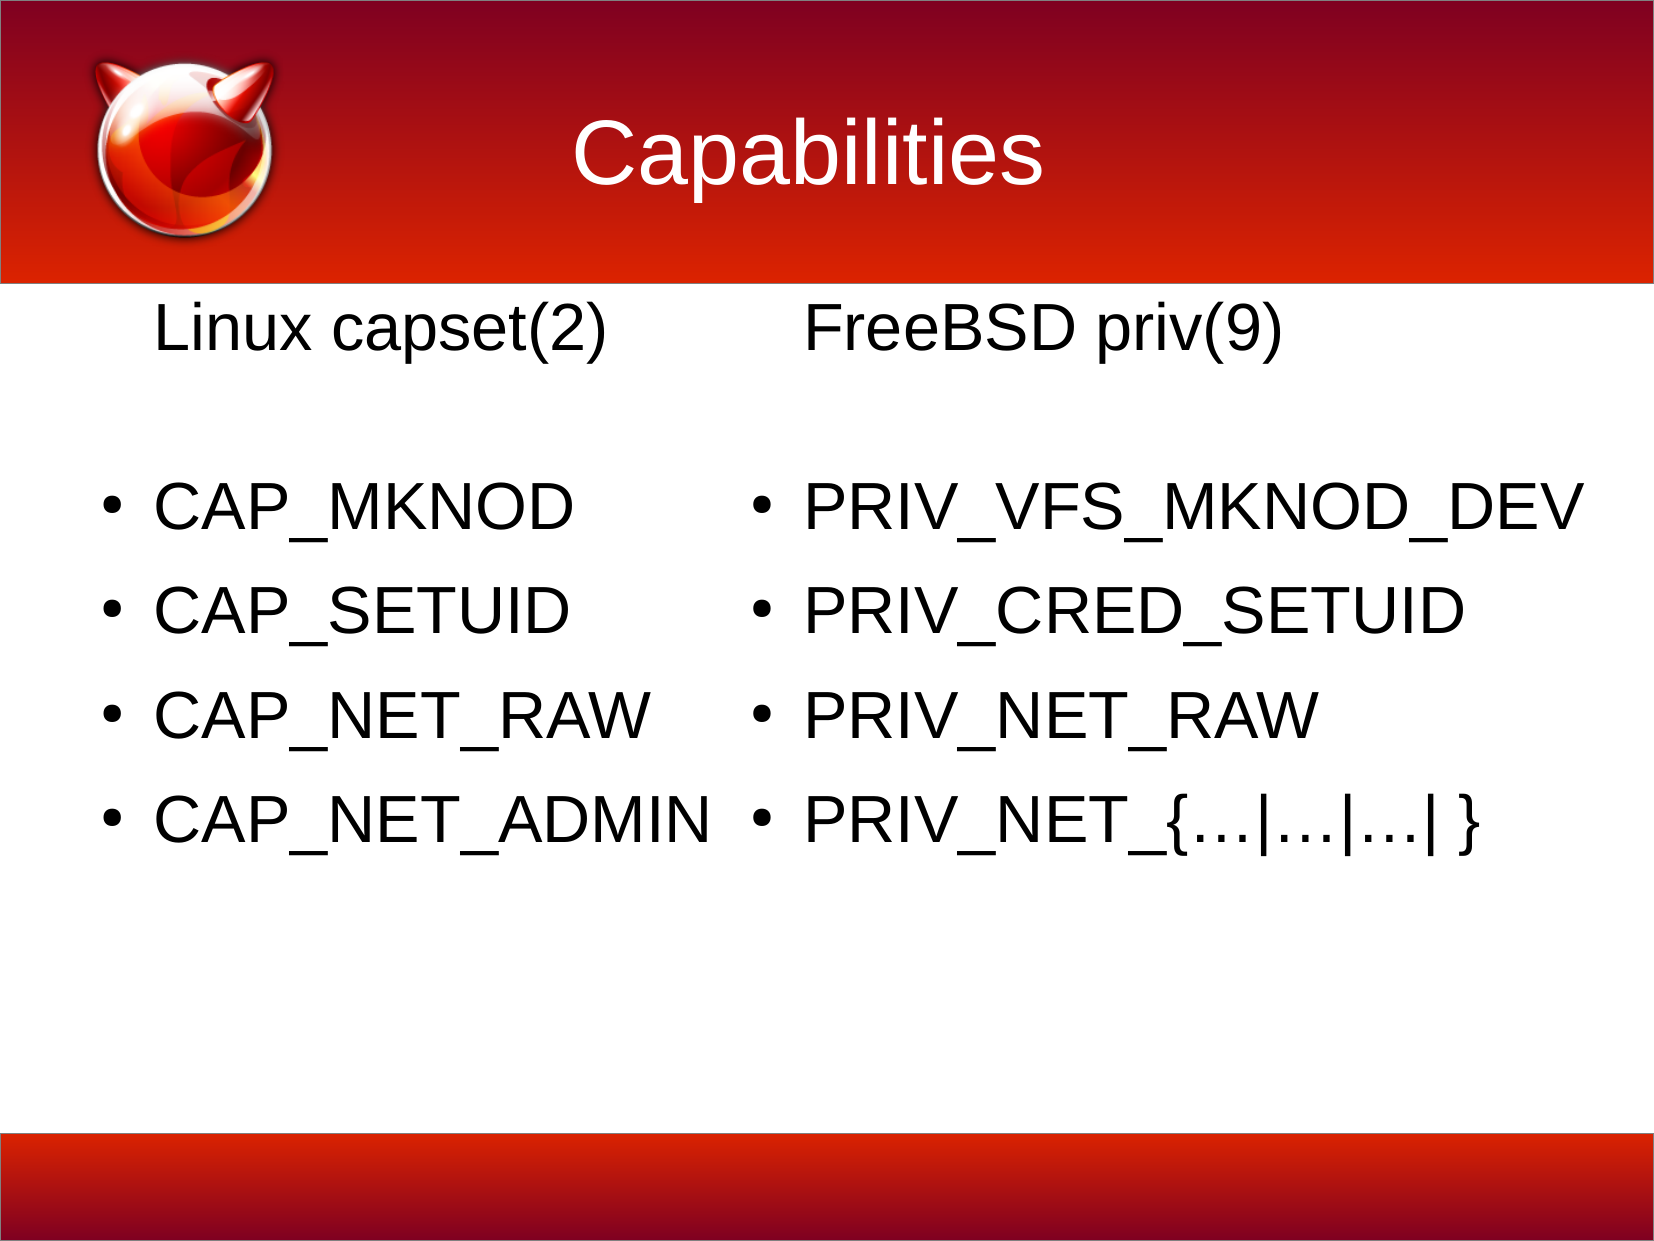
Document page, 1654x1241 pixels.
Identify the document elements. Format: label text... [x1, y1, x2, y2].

list FreeBSD priv(9) PRIV_VFS_MKNOD_DEV PRIV_CRED_SETUID PRIV_NET_RAW PRIV_NET_{…|…|…| } [732, 290, 1595, 1010]
list Linux capset(2) CAP_MKNOD CAP_SETUID CAP_NET_RAW CAP_NET_ADMIN [82, 290, 732, 1010]
title Capabilities [82, 49, 1536, 257]
